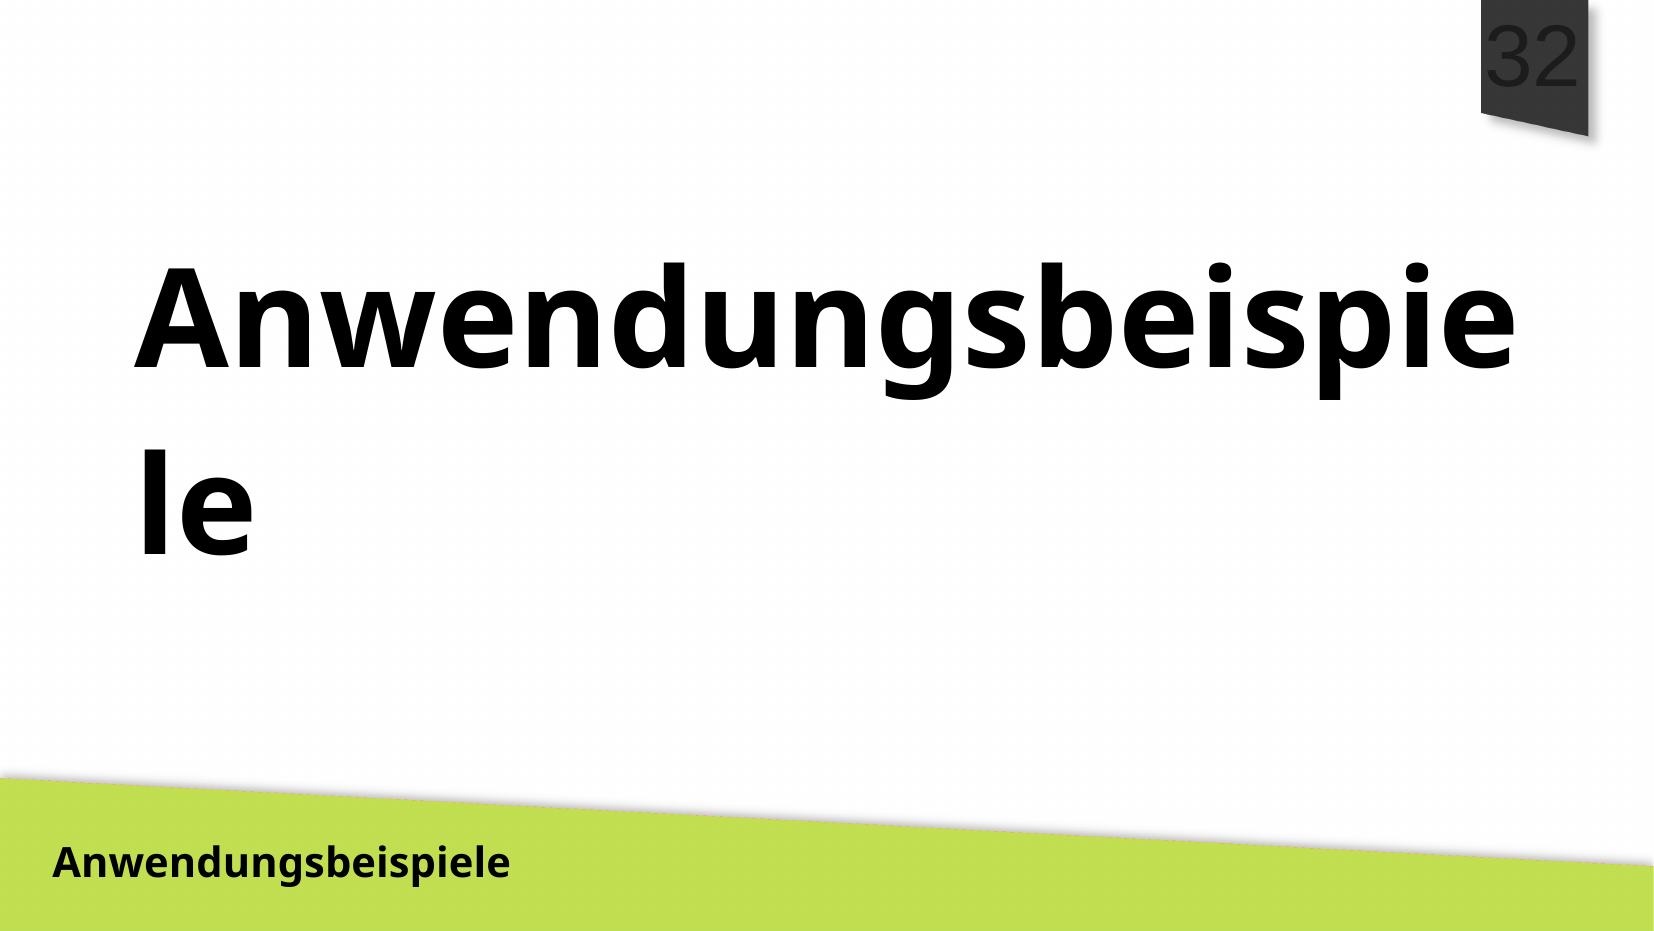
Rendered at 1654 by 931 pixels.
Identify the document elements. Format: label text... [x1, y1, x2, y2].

text_box <Foliennummer> [1145, 0, 1597, 151]
picture [0, 0, 1654, 931]
title Anwendungsbeispiele [134, 137, 1560, 678]
text_box Anwendungsbeispiele [37, 825, 863, 901]
